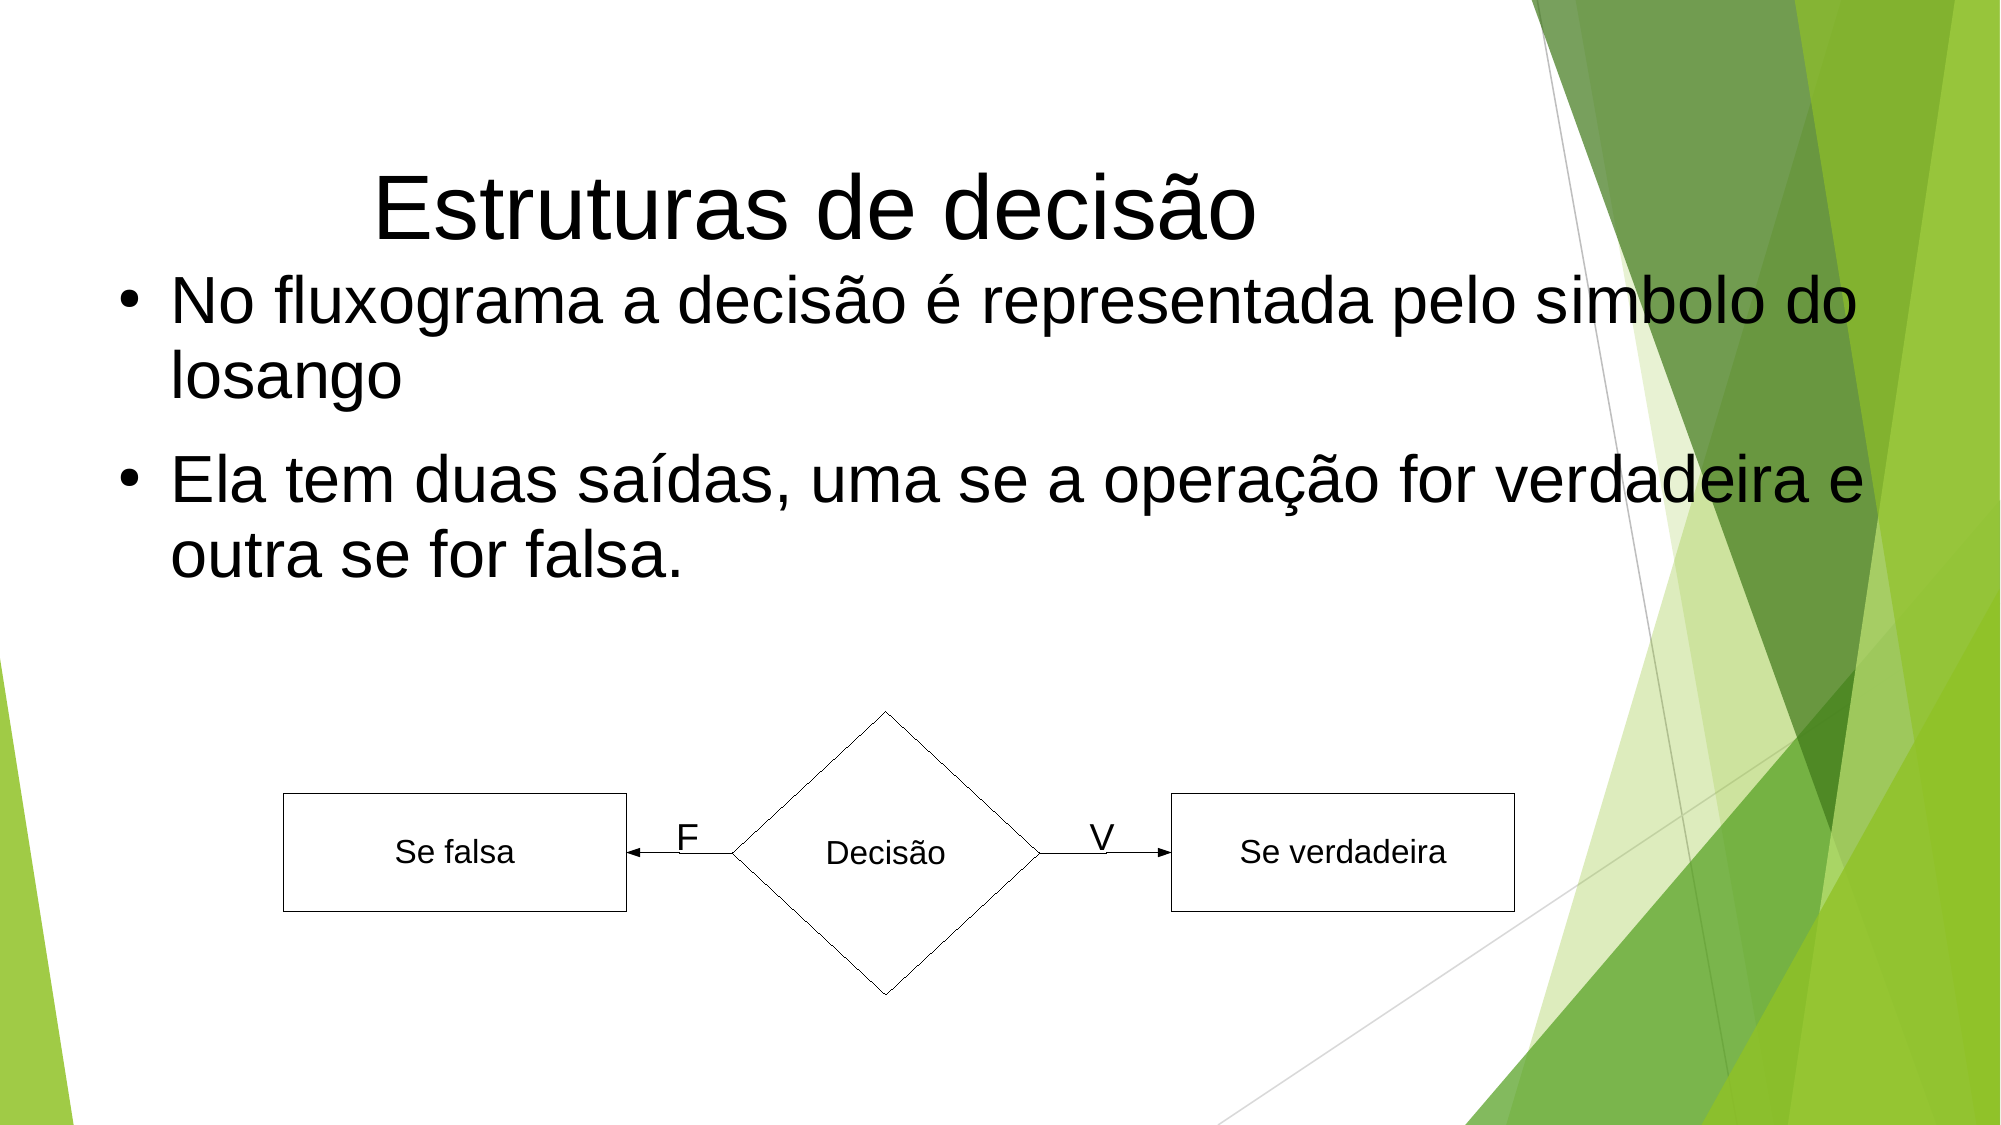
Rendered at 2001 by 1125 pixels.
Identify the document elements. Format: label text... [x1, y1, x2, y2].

text_box Decisão [732, 711, 1040, 995]
text_box Se falsa [283, 793, 627, 912]
text_box F [661, 809, 715, 866]
list No fluxograma a decisão é representada pelo simbolo do losango Ela tem duas saídas, uma se a operação for verdadeira e outra se for falsa. [99, 263, 1900, 916]
text_box Se verdadeira [1171, 793, 1515, 912]
text_box V [1074, 809, 1130, 866]
title Estruturas de decisão [111, 99, 1522, 263]
